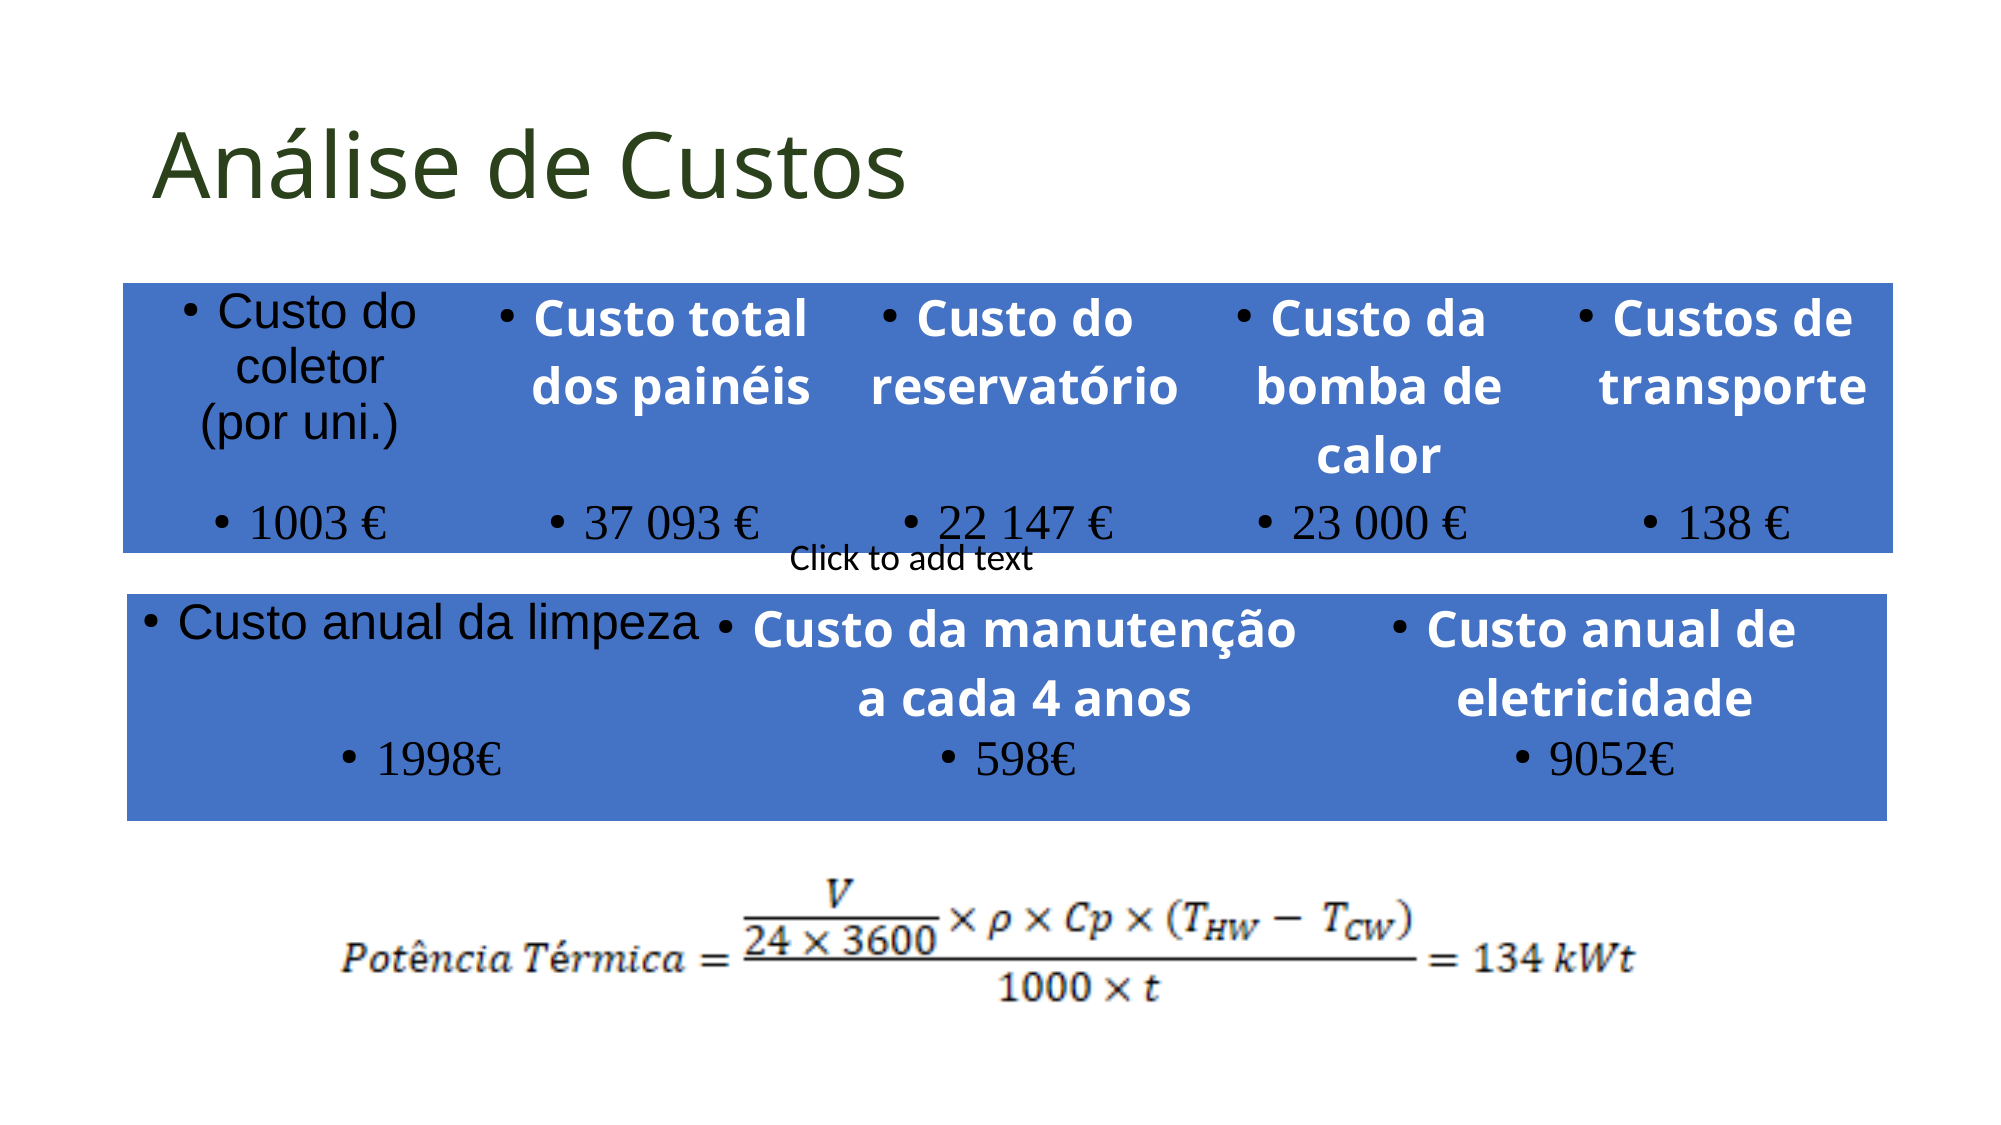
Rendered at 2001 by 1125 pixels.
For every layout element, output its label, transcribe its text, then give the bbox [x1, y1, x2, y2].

picture [312, 874, 1794, 1008]
table_cell 138 € [1539, 496, 1893, 553]
table_cell 1998€ [127, 731, 714, 821]
table_cell 37 093 € [477, 496, 831, 553]
table_header Custo total dos painéis [477, 283, 831, 496]
table_header Custo do coletor (por uni.) [123, 283, 477, 496]
title Análise de Custos [137, 59, 1863, 278]
table_header Custos de transporte [1539, 283, 1893, 496]
table_header Custo da bomba de calor [1185, 283, 1539, 496]
table_cell 9052€ [1301, 731, 1887, 821]
table_header Custo do reservatório [831, 283, 1185, 496]
text_box Click to add text [774, 525, 1225, 586]
table_cell 1003 € [123, 496, 477, 553]
table_cell 598€ [714, 731, 1301, 821]
table_header Custo da manutenção a cada 4 anos [714, 594, 1301, 731]
table_cell 22 147 € [831, 496, 1185, 525]
table_header Custo anual da limpeza [127, 594, 714, 731]
table_header Custo anual de eletricidade [1301, 594, 1887, 731]
table_cell 23 000 € [1185, 496, 1539, 553]
